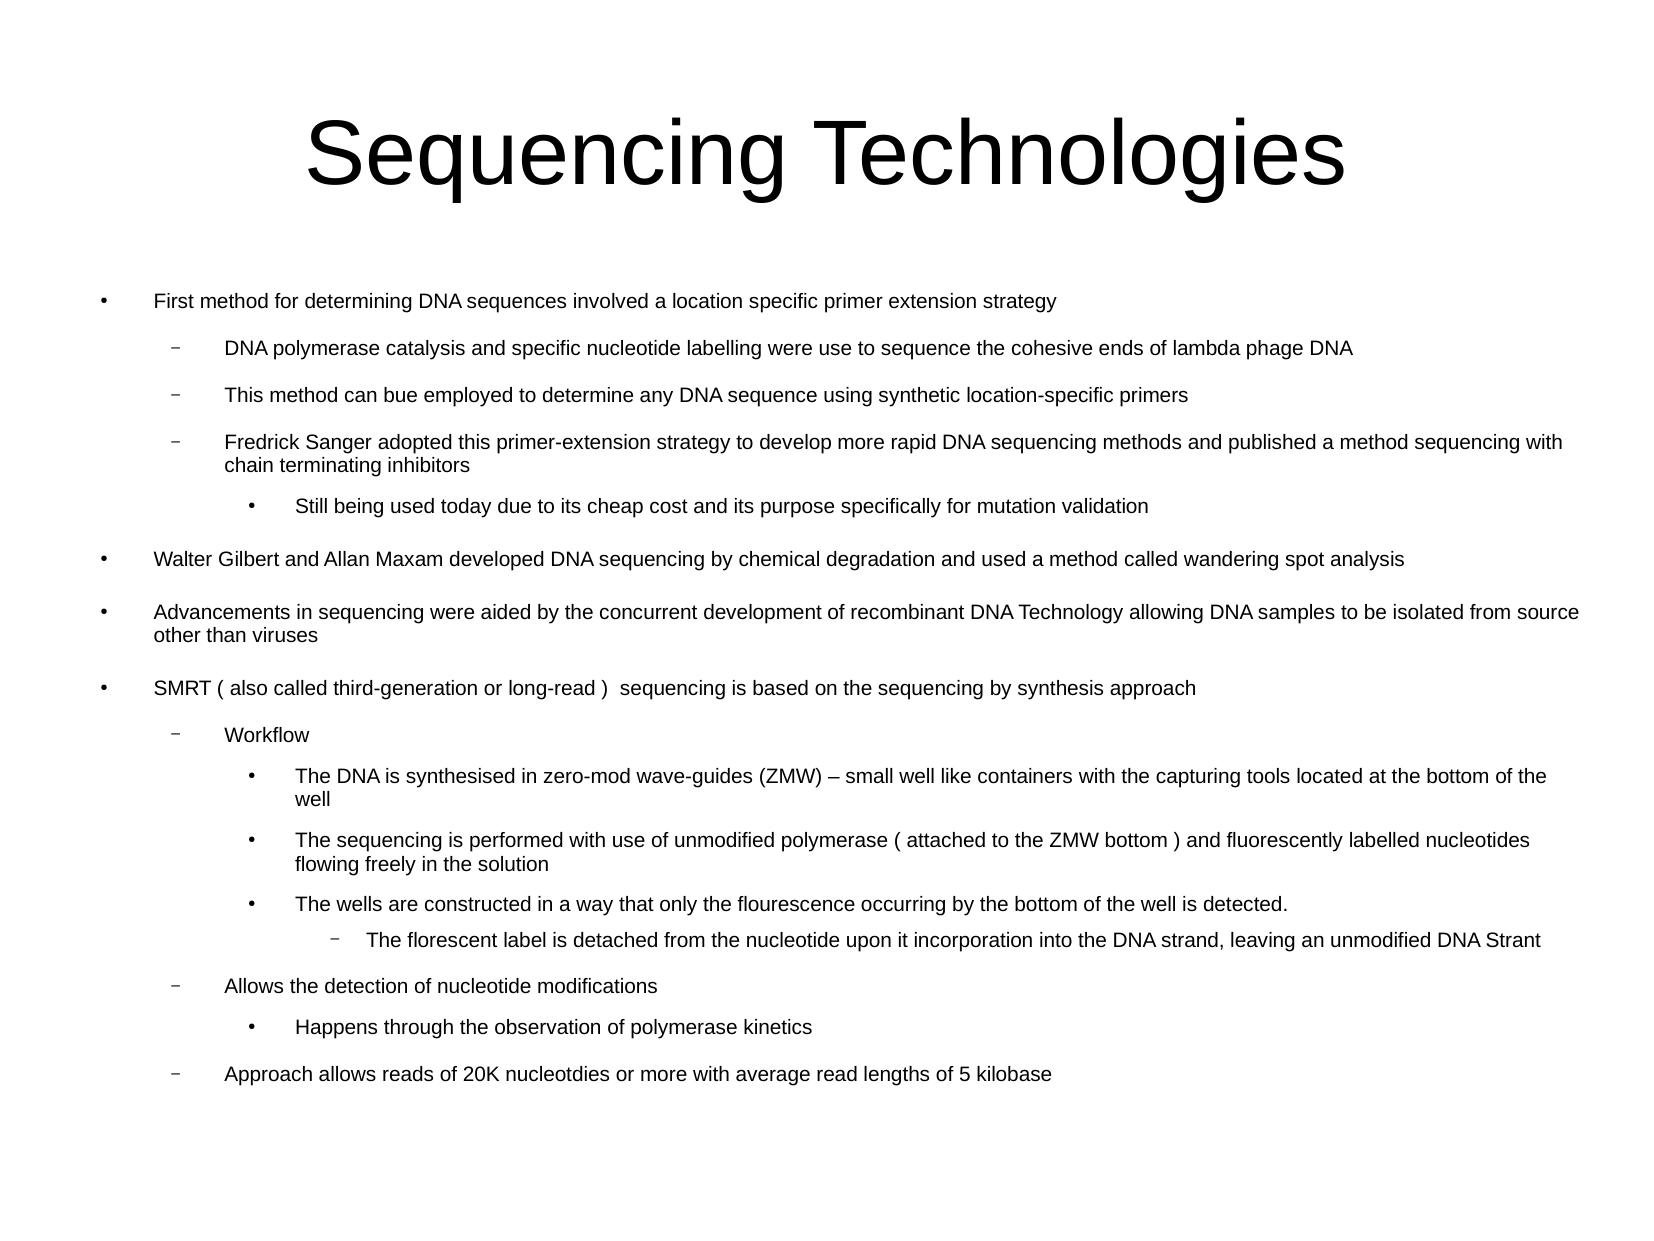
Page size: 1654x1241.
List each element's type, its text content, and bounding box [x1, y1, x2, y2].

title Sequencing Technologies [82, 49, 1571, 257]
list First method for determining DNA sequences involved a location specific primer extension strategy DNA polymerase catalysis and specific nucleotide labelling were use to sequence the cohesive ends of lambda phage DNA This method can bue employed to determine any DNA sequence using synthetic location-specific primers Fredrick Sanger adopted this primer-extension strategy to develop more rapid DNA sequencing methods and published a method sequencing with chain terminating inhibitors Still being used today due to its cheap cost and its purpose specifically for mutation validation Walter Gilbert and Allan Maxam developed DNA sequencing by chemical degradation and used a method called wandering spot analysis Advancements in sequencing were aided by the concurrent development of recombinant DNA Technology allowing DNA samples to be isolated from source other than viruses SMRT ( also called third-generation or long-read ) sequencing is based on the sequencing by synthesis approach Workflow The DNA is synthesised in zero-mod wave-guides (ZMW) – small well like containers with the capturing tools located at the bottom of the well The sequencing is performed with use of unmodified polymerase ( attached to the ZMW bottom ) and fluorescently labelled nucleotides flowing freely in the solution The wells are constructed in a way that only the flourescence occurring by the bottom of the well is detected. The florescent label is detached from the nucleotide upon it incorporation into the DNA strand, leaving an unmodified DNA Strant Allows the detection of nucleotide modifications Happens through the observation of polymerase kinetics Approach allows reads of 20K nucleotdies or more with average read lengths of 5 kilobase [82, 290, 1583, 1205]
